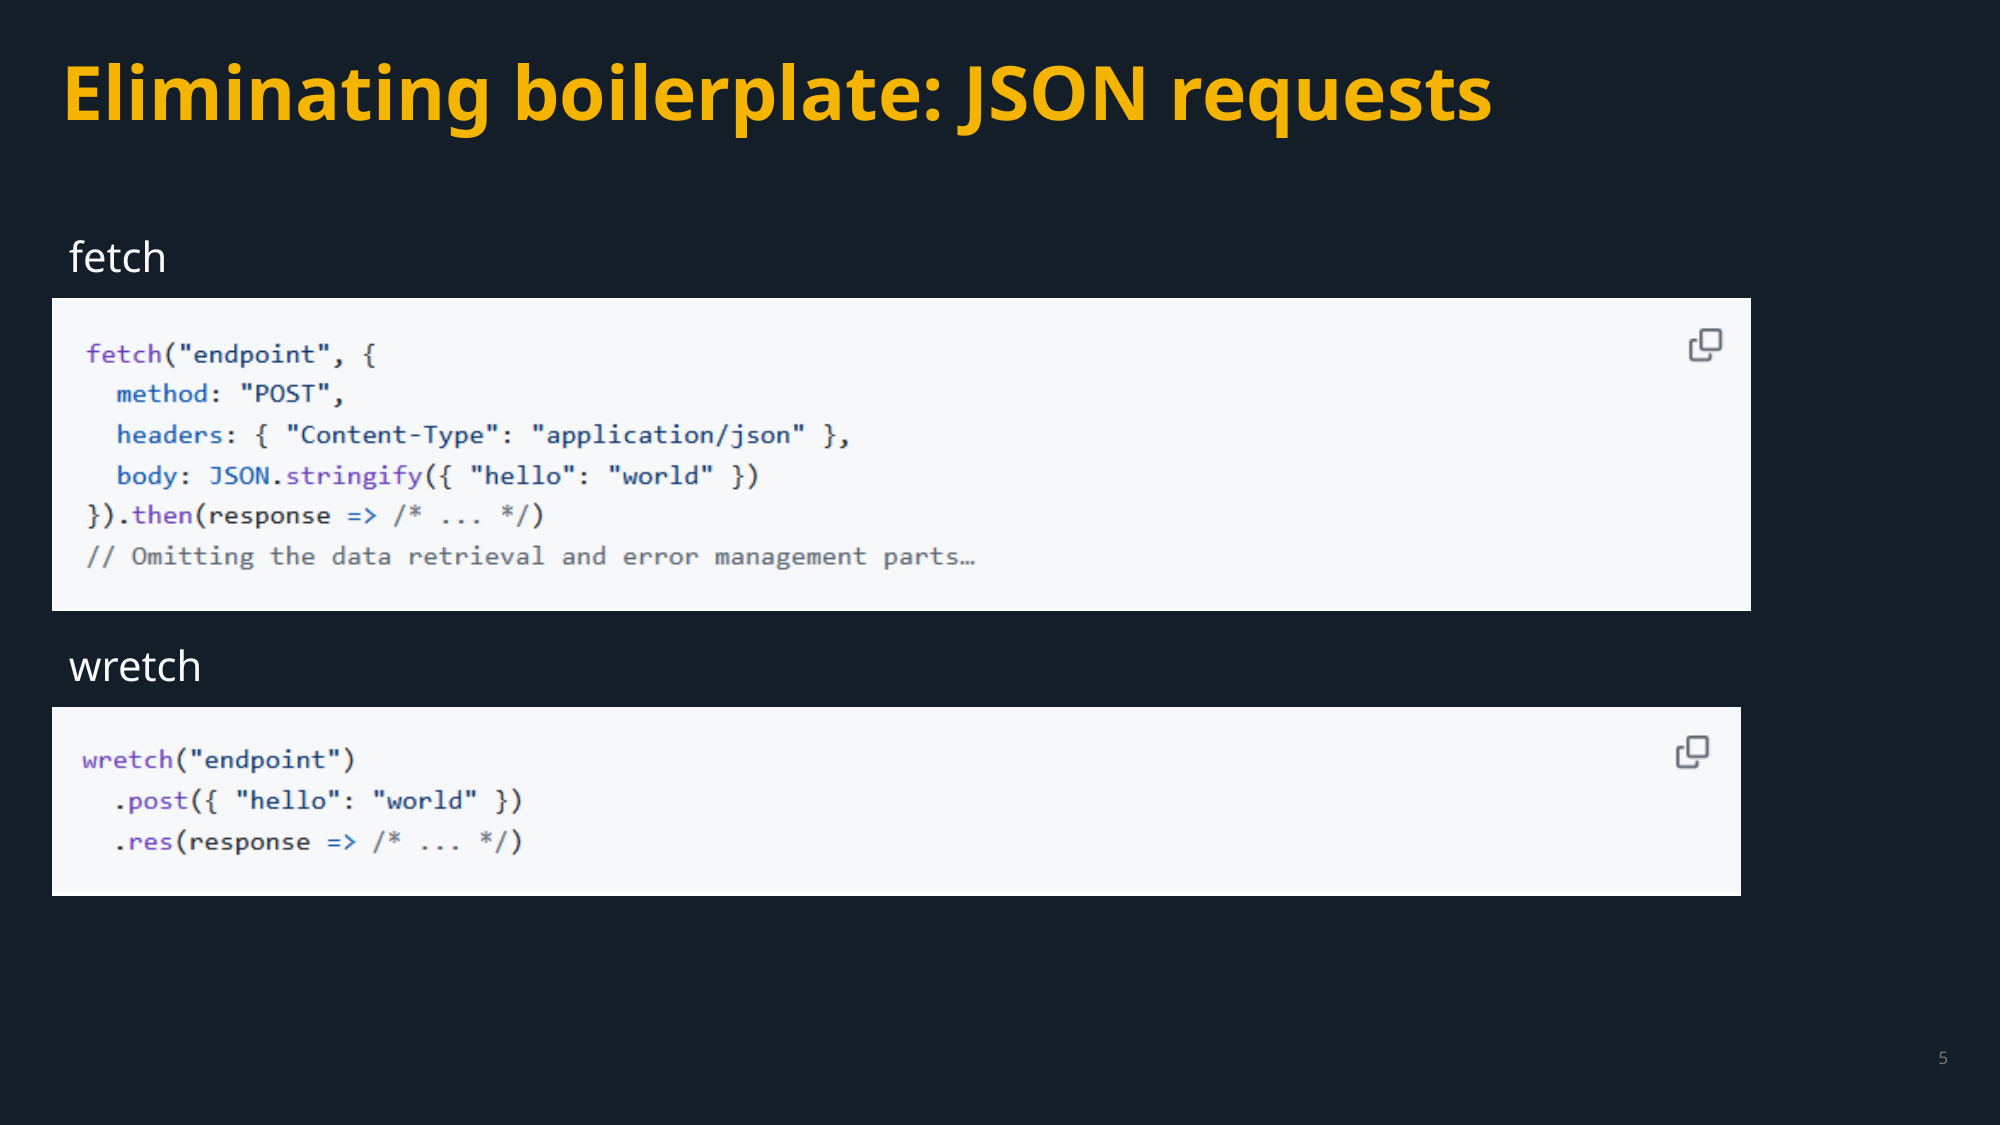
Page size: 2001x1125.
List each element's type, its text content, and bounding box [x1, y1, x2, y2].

picture [52, 298, 1751, 611]
text_box wretch [59, 630, 1257, 701]
text_box Eliminating boilerplate: JSON requests [61, 59, 1964, 205]
text_box fetch [59, 221, 1257, 292]
picture [52, 707, 1741, 896]
slide_number <number> [1827, 1047, 1948, 1072]
